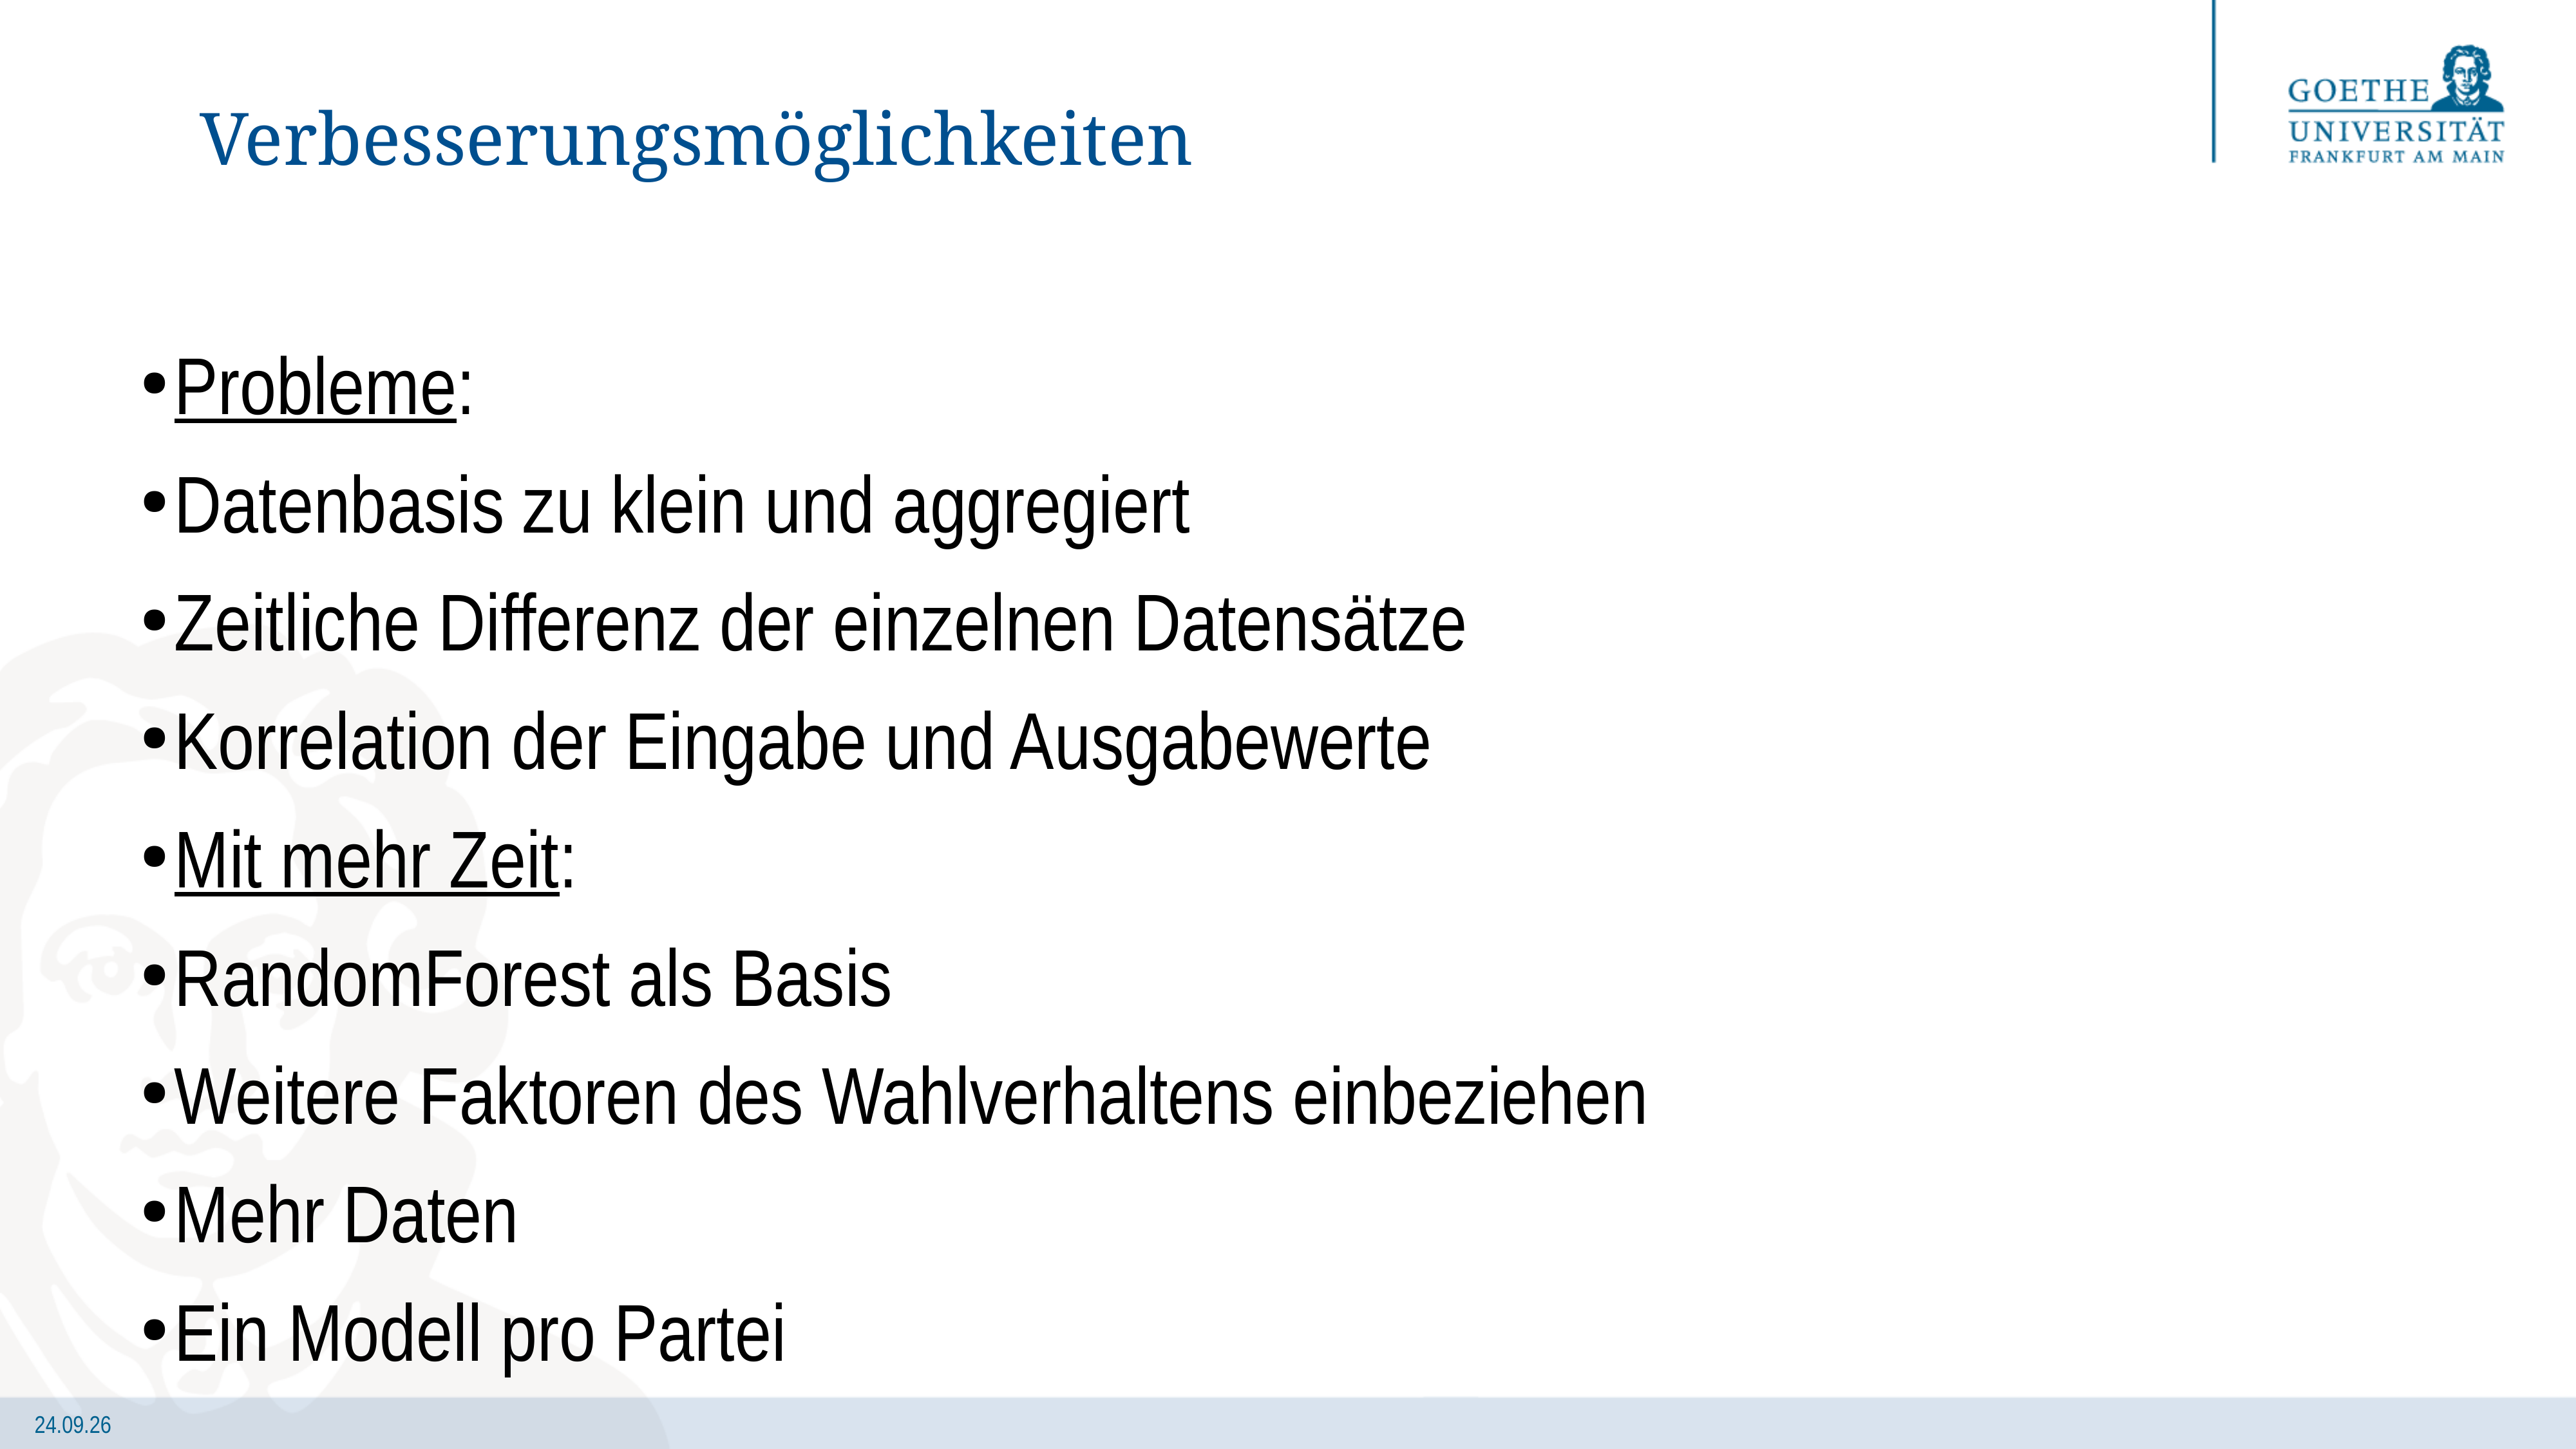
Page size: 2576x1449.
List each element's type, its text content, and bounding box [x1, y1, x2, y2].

picture [0, 0, 2576, 1449]
list Probleme: Datenbasis zu klein und aggregiert Zeitliche Differenz der einzelnen Datensätze Korrelation der Eingabe und Ausgabewerte Mit mehr Zeit: RandomForest als Basis Weitere Faktoren des Wahlverhaltens einbeziehen Mehr Daten Ein Modell pro Partei [128, 339, 2447, 1378]
title Verbesserungsmöglichkeiten [200, 61, 2194, 213]
